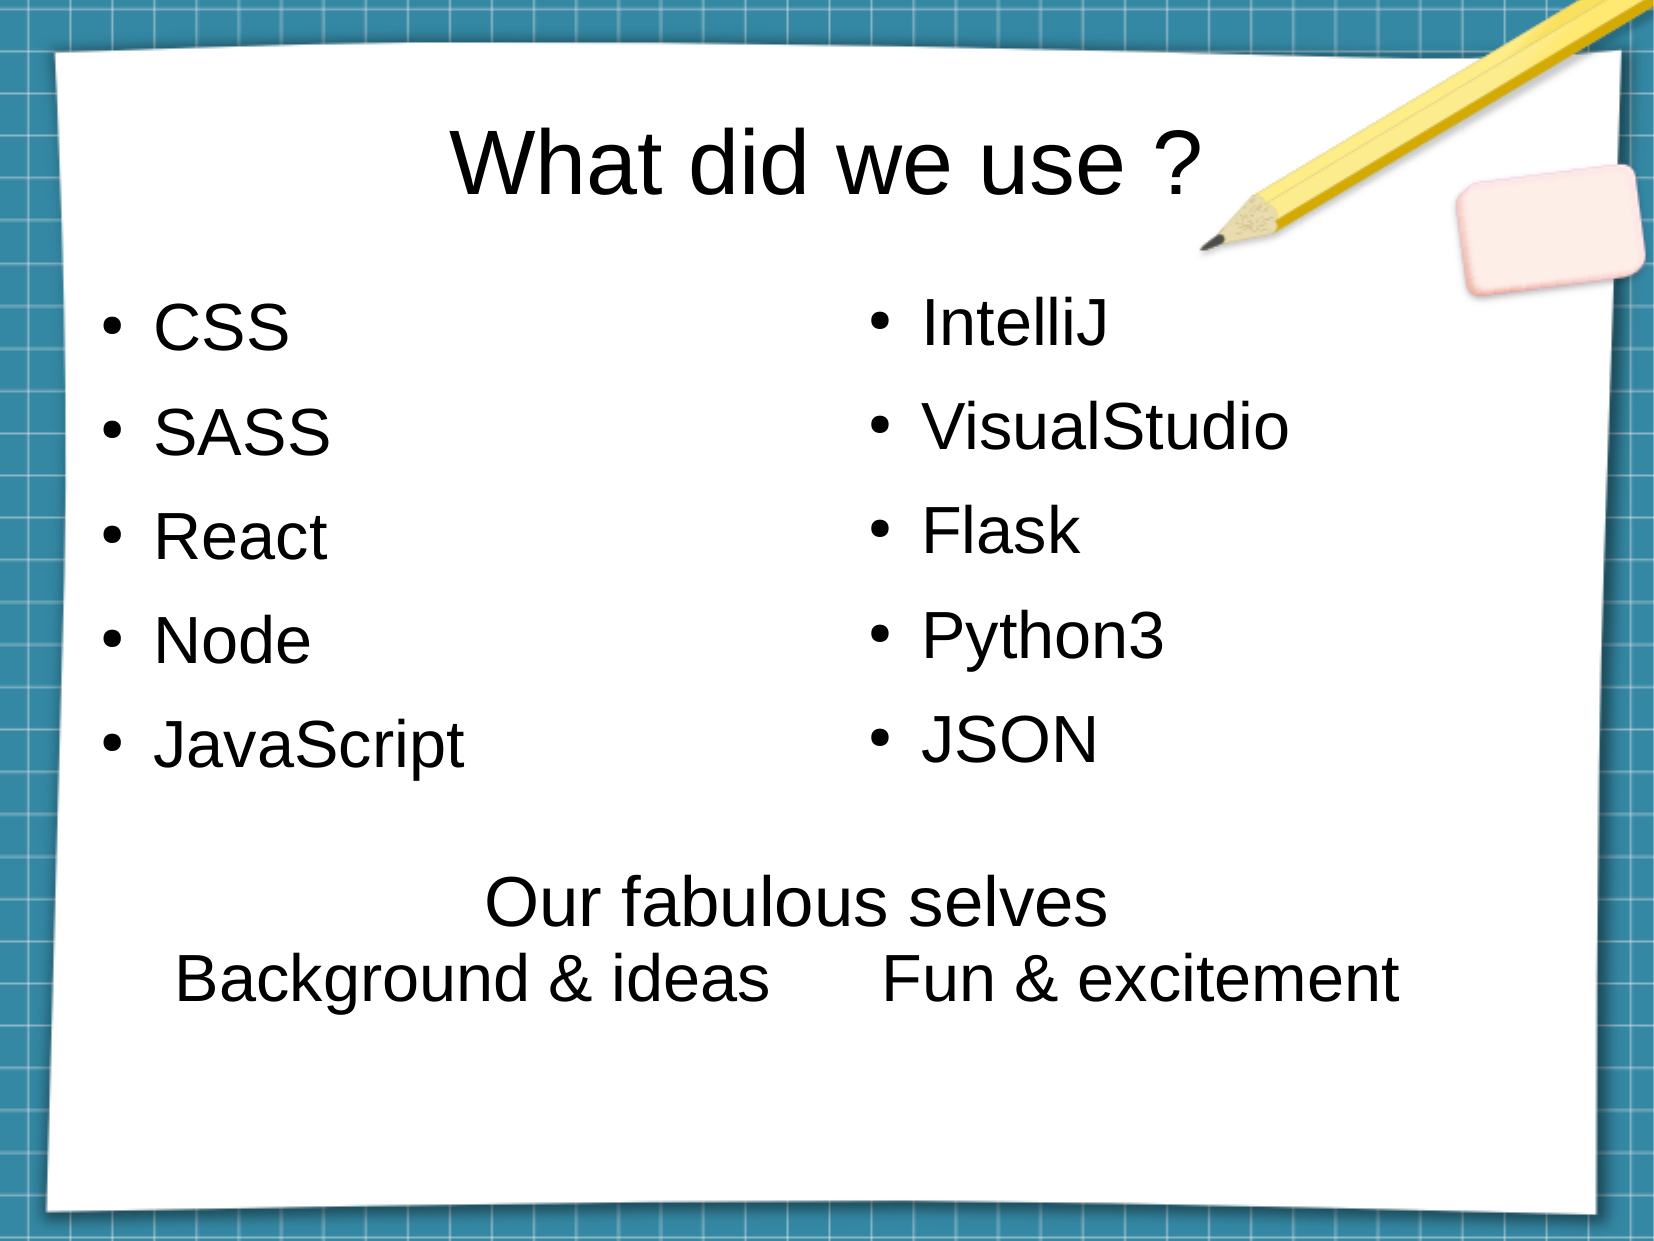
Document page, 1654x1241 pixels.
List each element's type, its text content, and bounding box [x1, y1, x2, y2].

title Our fabulous selves Background & ideas Fun & excitement [129, 856, 1465, 1022]
title What did we use ? [82, 59, 1571, 267]
list IntelliJ VisualStudio Flask Python3 JSON [850, 284, 1595, 1004]
picture [0, 0, 1654, 1241]
list CSS SASS React Node JavaScript [82, 290, 827, 1010]
